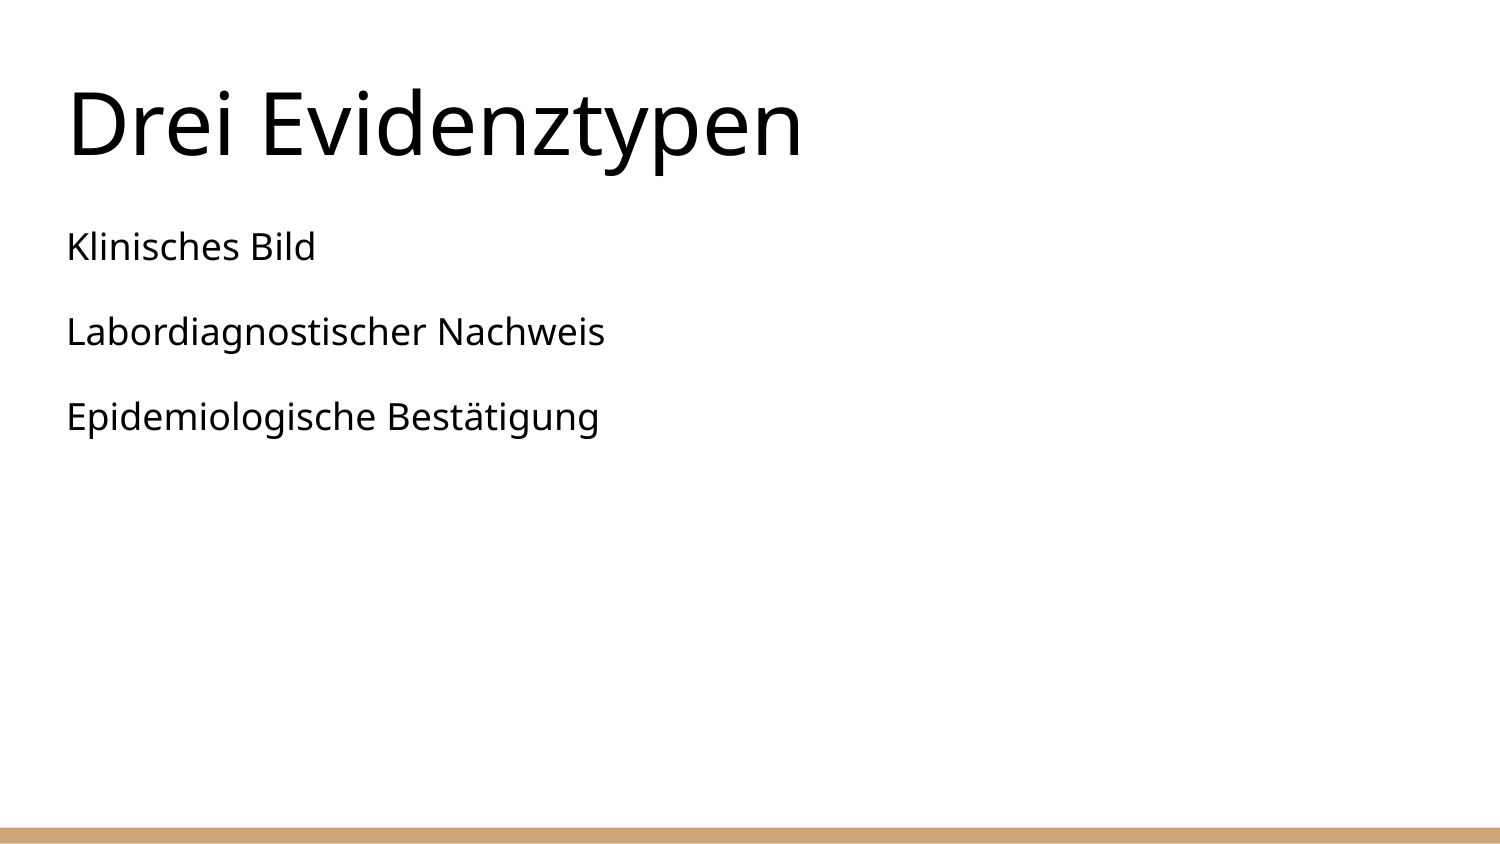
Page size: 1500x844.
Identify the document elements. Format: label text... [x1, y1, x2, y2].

title Drei Evidenztypen [51, 51, 1449, 189]
list Klinisches Bild Labordiagnostischer Nachweis Epidemiologische Bestätigung [51, 200, 1449, 752]
